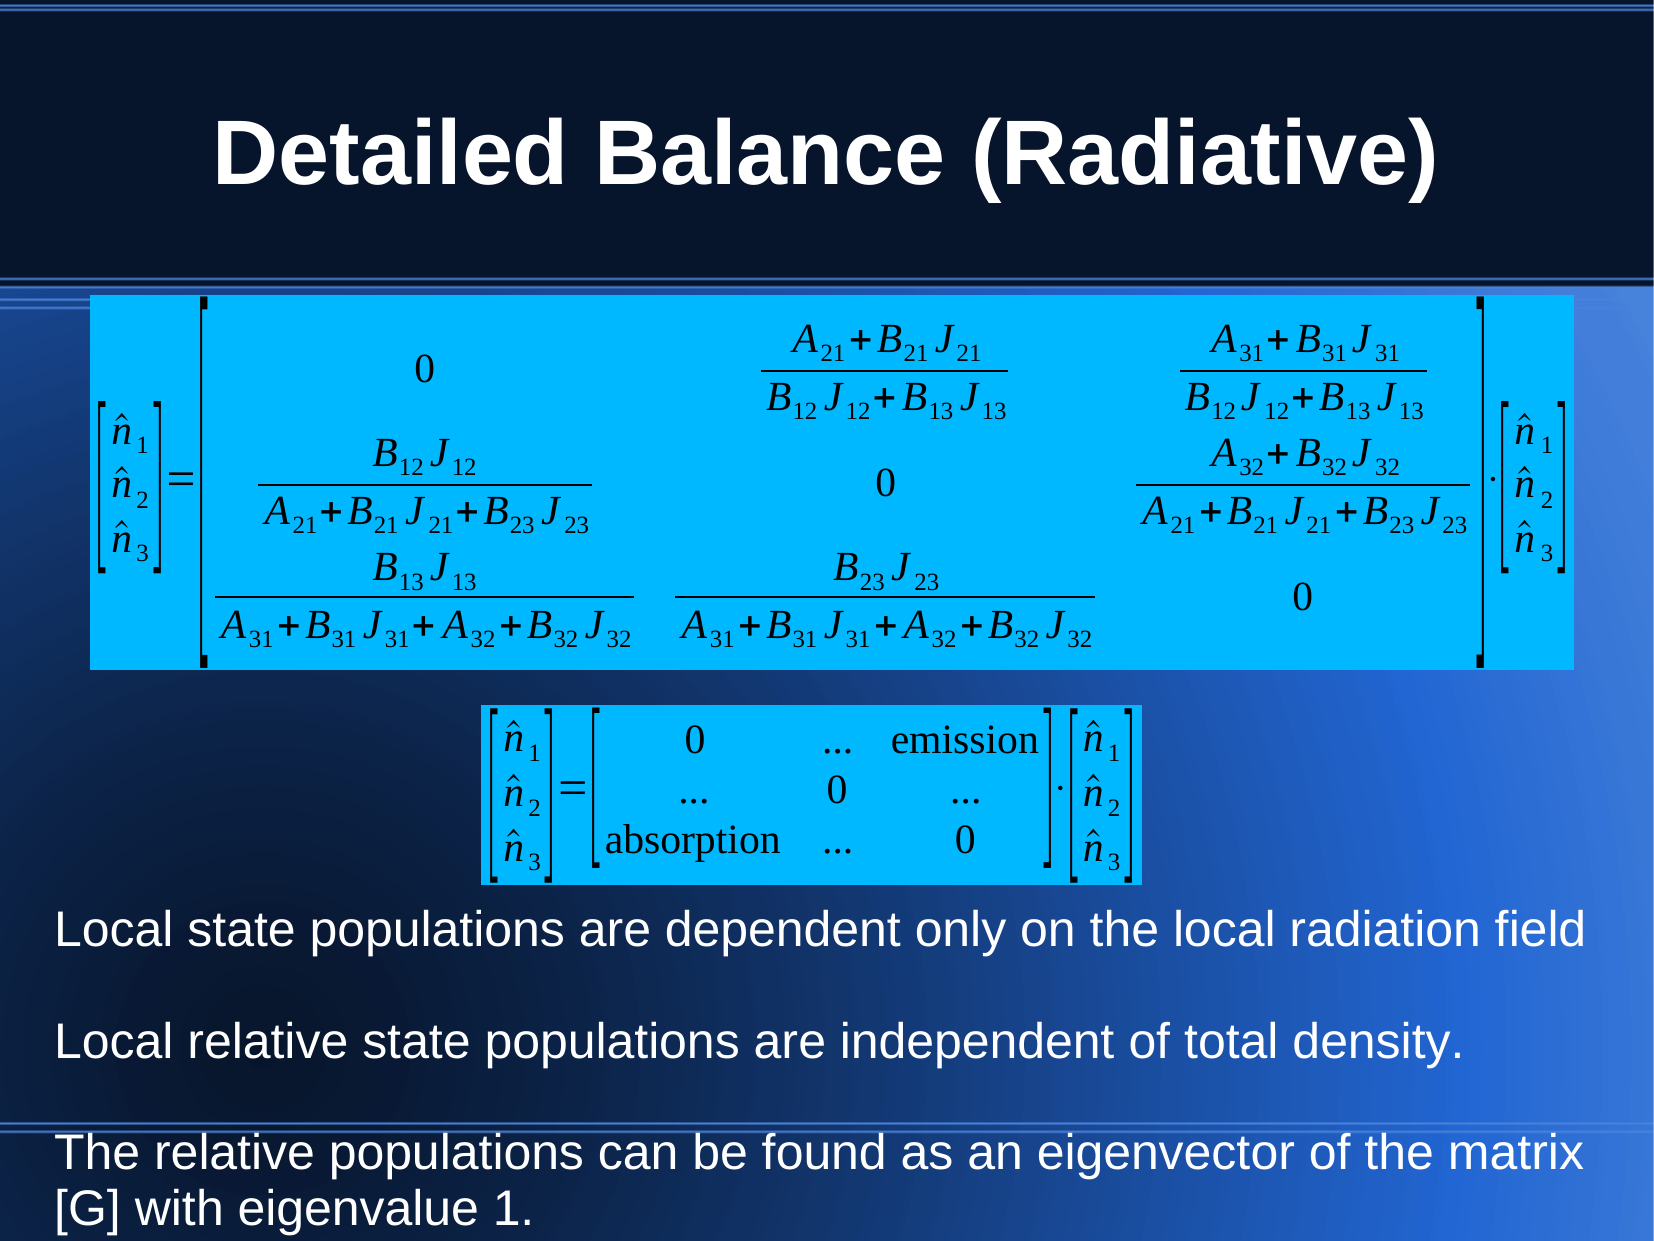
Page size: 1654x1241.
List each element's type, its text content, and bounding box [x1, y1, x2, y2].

chart [89, 294, 1574, 670]
chart [481, 705, 1142, 885]
text_box Local state populations are dependent only on the local radiation field Local relative state populations are independent of total density. The relative populations can be found as an eigenvector of the matrix [G] with eigenvalue 1. [54, 901, 1630, 1236]
picture [0, 0, 1654, 1241]
title Detailed Balance (Radiative) [82, 49, 1571, 257]
